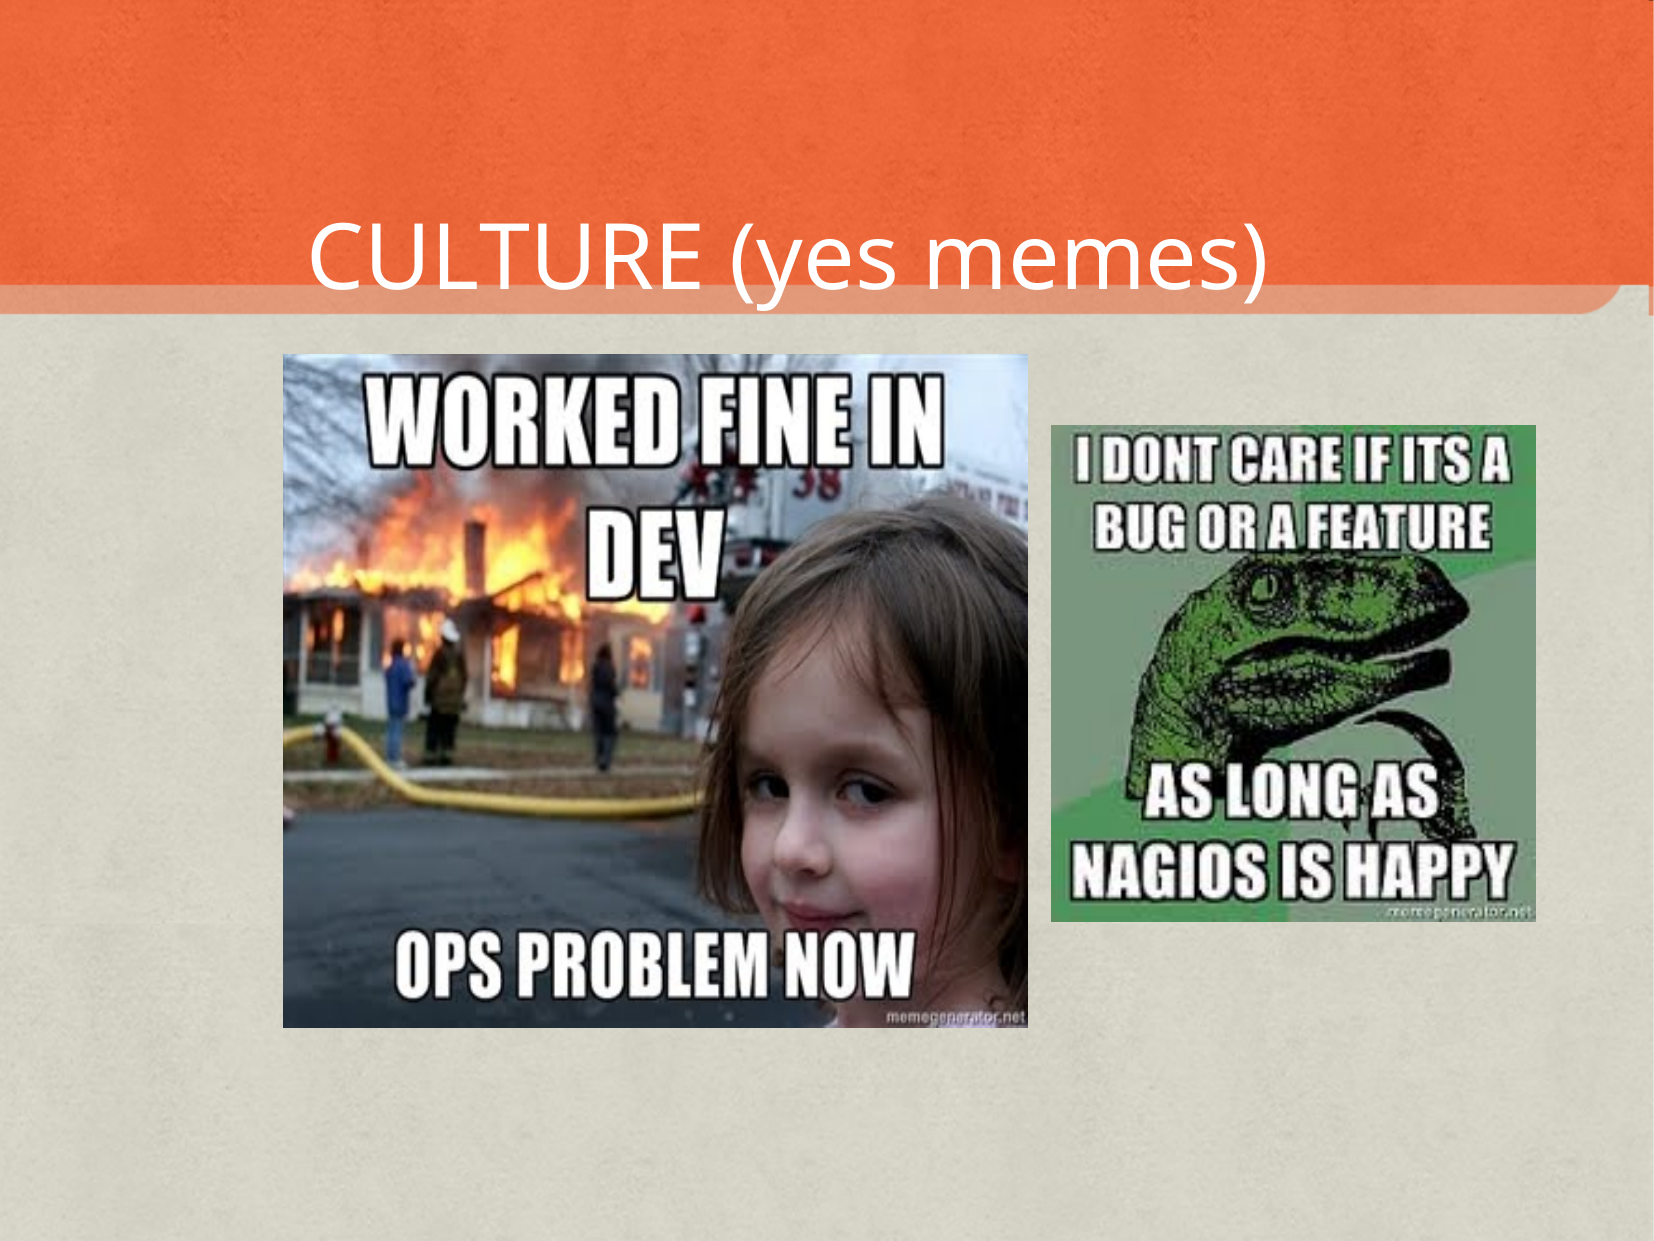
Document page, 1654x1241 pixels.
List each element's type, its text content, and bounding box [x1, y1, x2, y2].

title CULTURE (yes memes) [306, 189, 1654, 318]
picture [0, 0, 1654, 1241]
